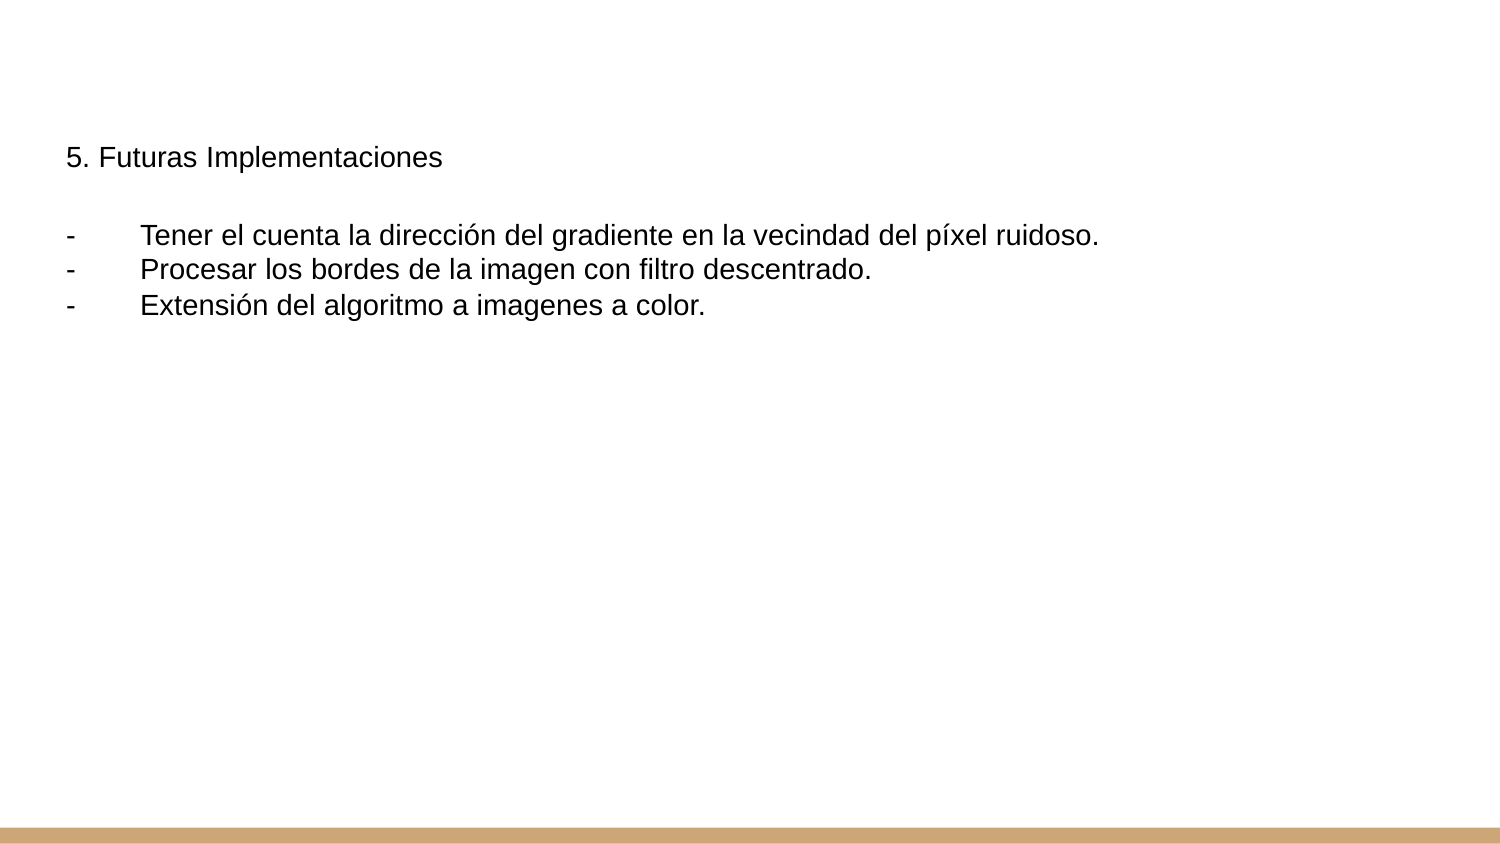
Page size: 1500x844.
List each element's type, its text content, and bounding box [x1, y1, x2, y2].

list - Tener el cuenta la dirección del gradiente en la vecindad del píxel ruidoso. - Procesar los bordes de la imagen con filtro descentrado. - Extensión del algoritmo a imagenes a color. [51, 200, 1449, 752]
title 5. Futuras Implementaciones [51, 51, 1449, 189]
